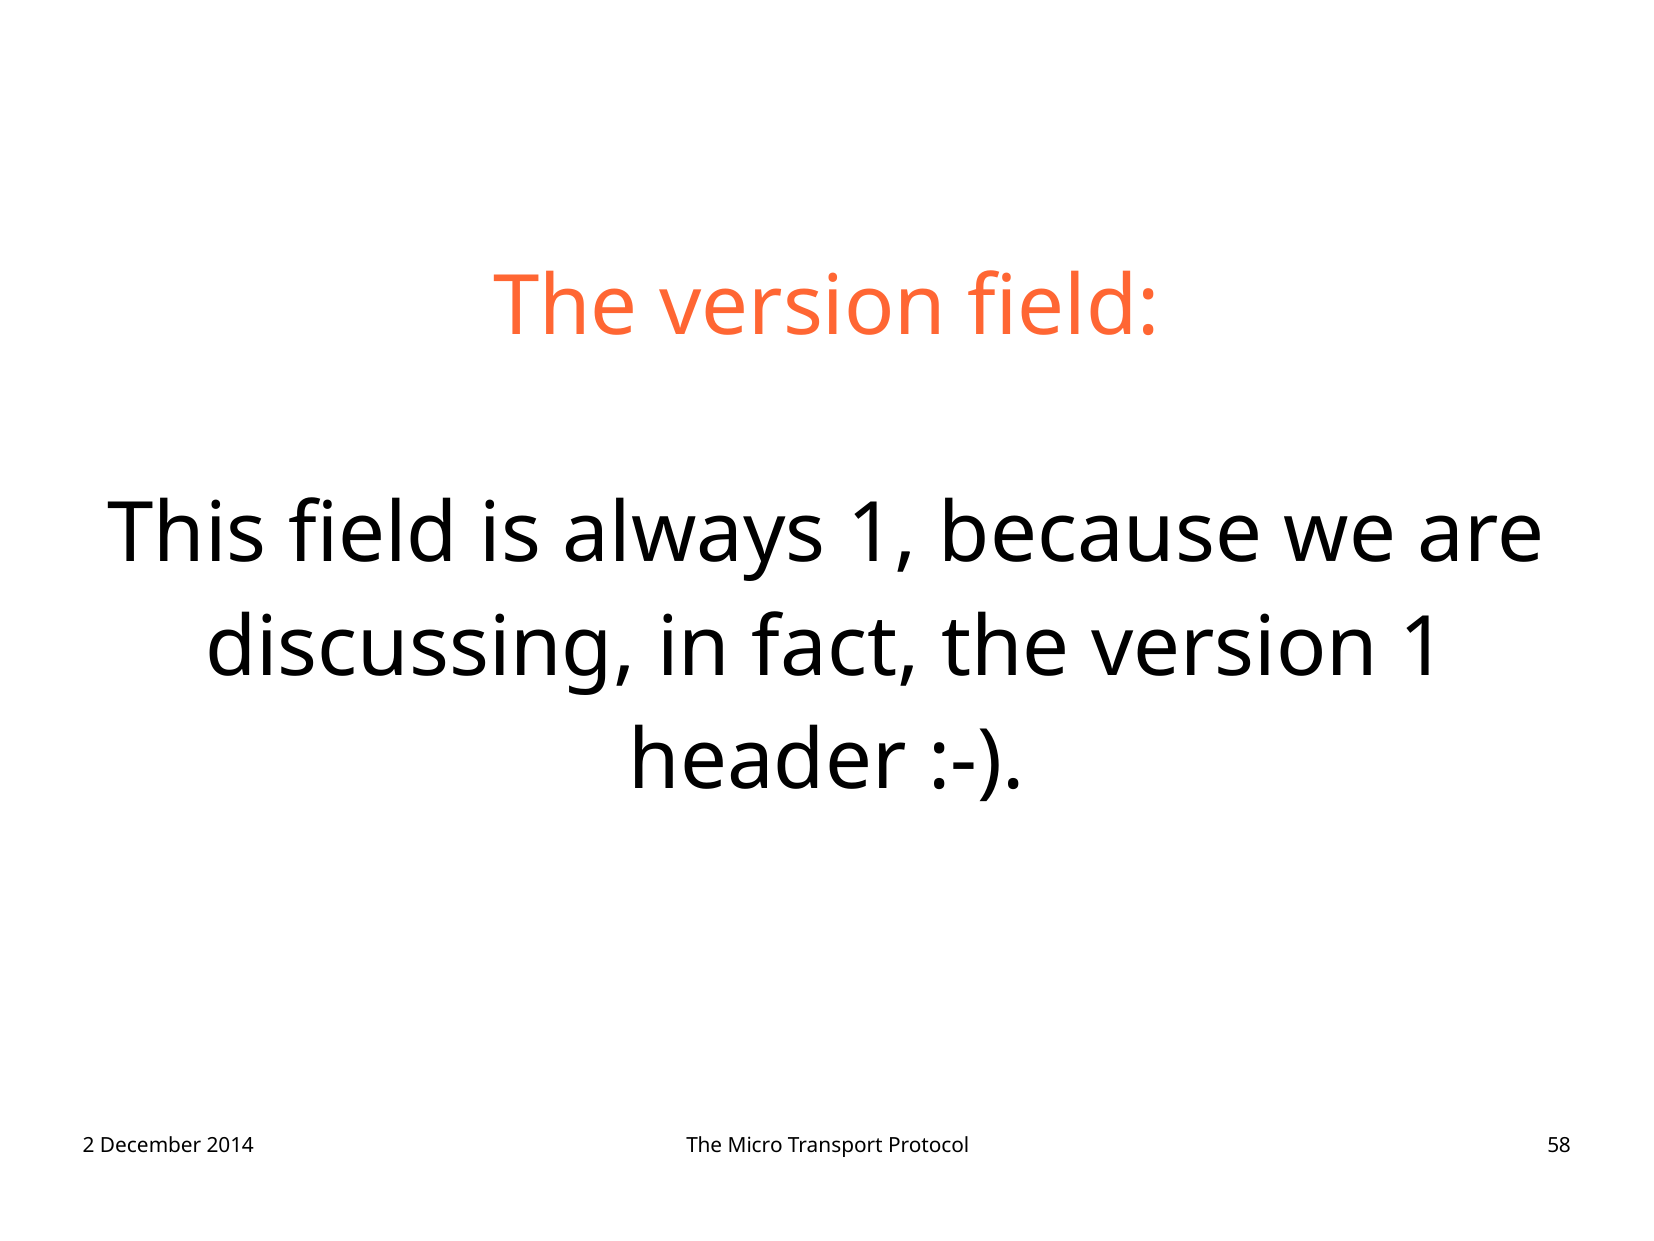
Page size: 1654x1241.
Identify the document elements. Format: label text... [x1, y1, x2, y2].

subtitle The version field: This field is always 1, because we are discussing, in fact, the version 1 header :-). [82, 49, 1571, 1010]
